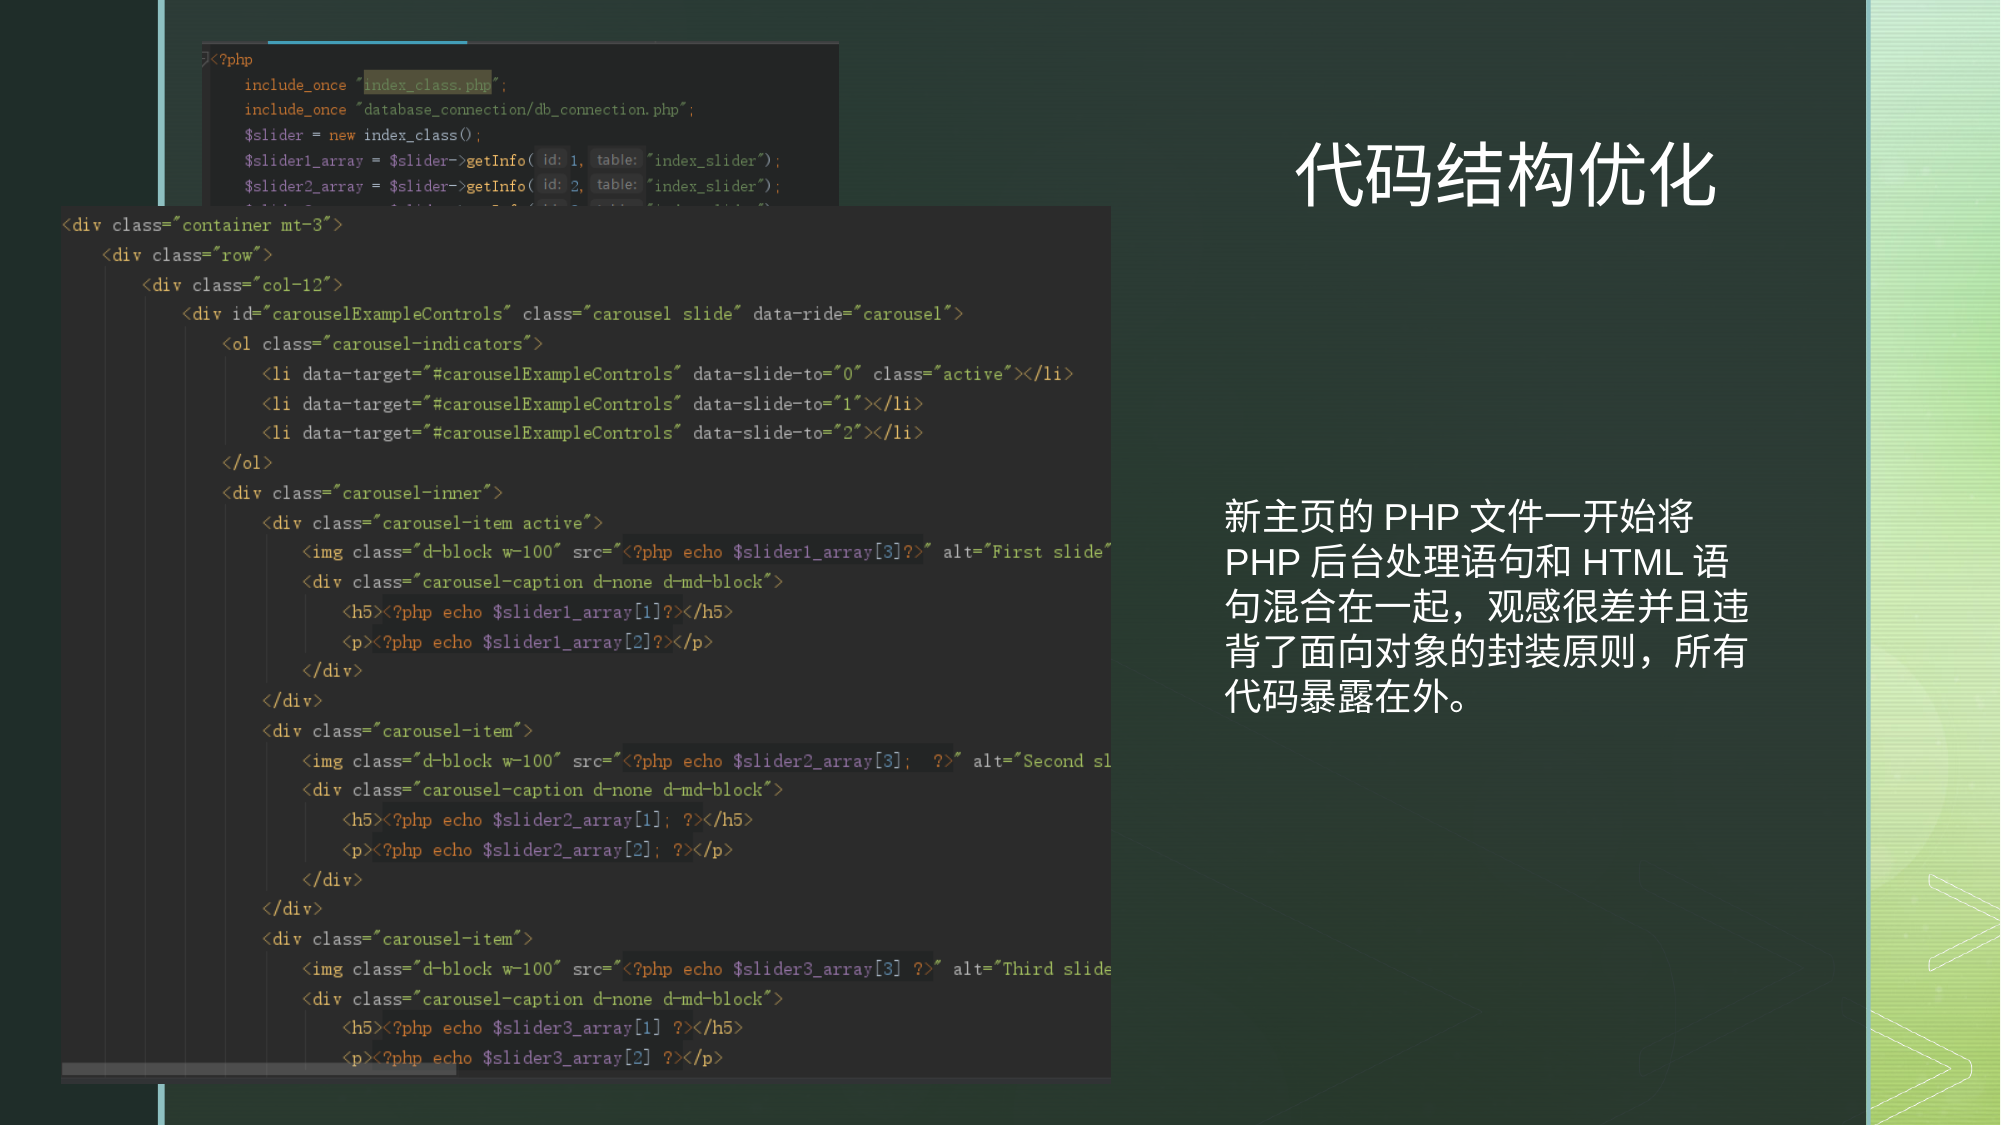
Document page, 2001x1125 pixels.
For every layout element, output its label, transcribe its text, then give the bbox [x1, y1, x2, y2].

text_box 新主页的PHP文件一开始将PHP后台处理语句和HTML语句混合在一起，观感很差并且违背了面向对象的封装原则，所有代码暴露在外。 [1209, 485, 1774, 726]
picture [1871, 0, 2001, 1125]
picture [61, 41, 1111, 1084]
title 代码结构优化 [839, 132, 1734, 310]
